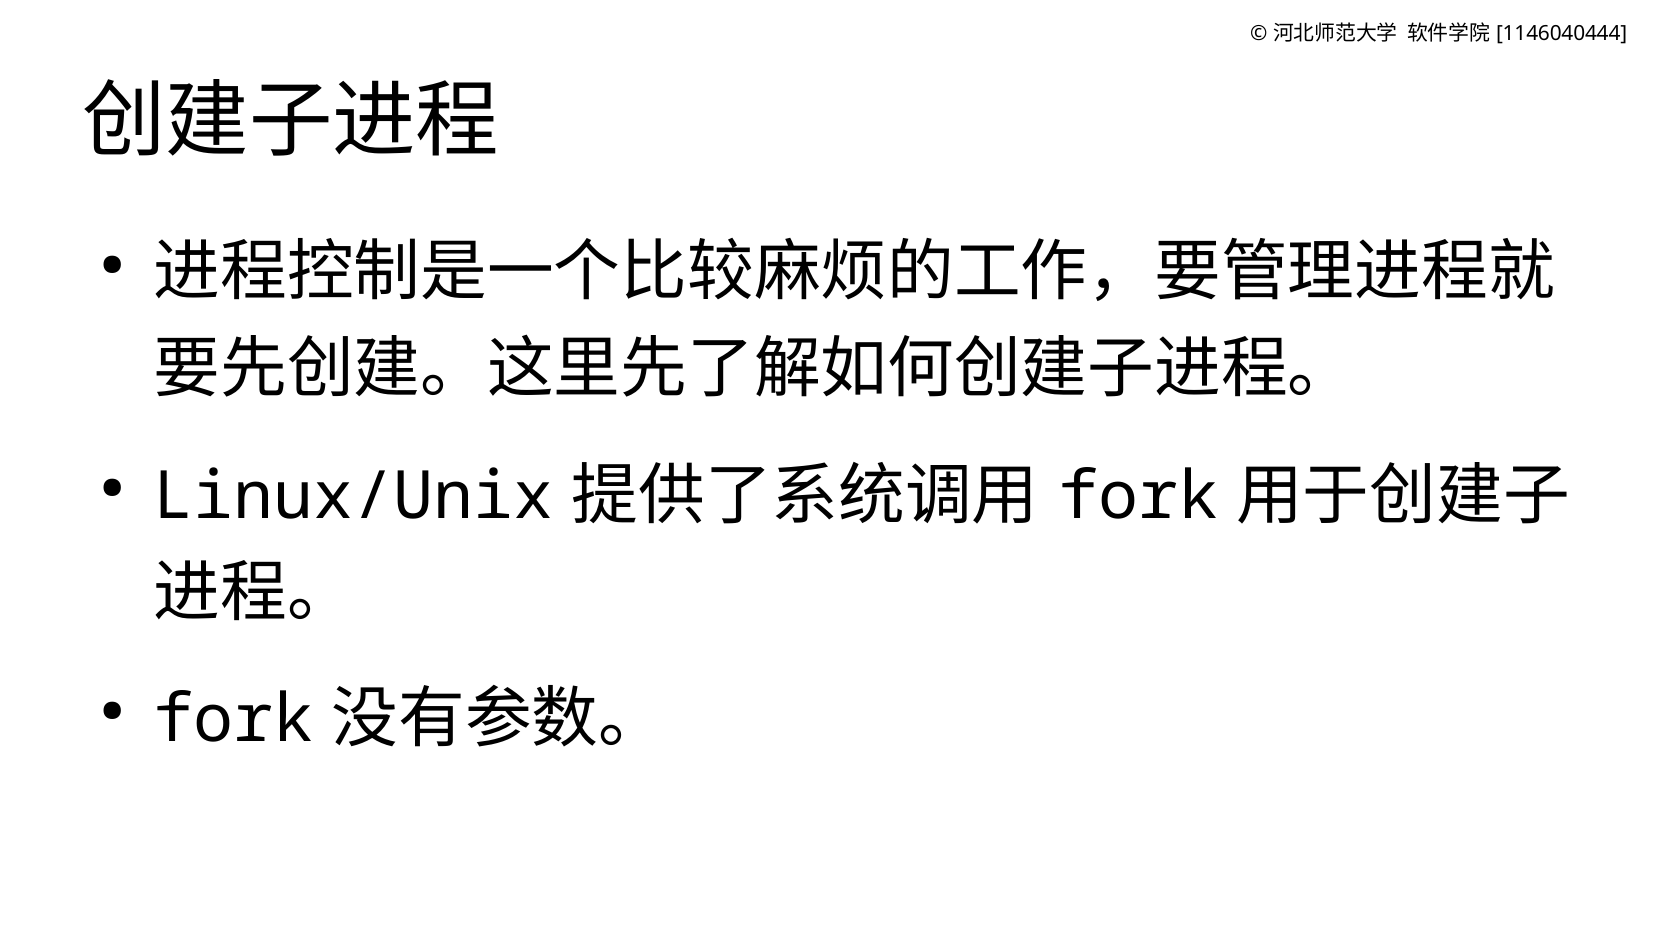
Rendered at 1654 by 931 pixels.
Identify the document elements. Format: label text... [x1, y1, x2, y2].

title 创建子进程 [82, 37, 1571, 189]
list 进程控制是一个比较麻烦的工作，要管理进程就要先创建。这里先了解如何创建子进程。 Linux/Unix提供了系统调用fork用于创建子进程。 fork没有参数。 [82, 217, 1571, 804]
